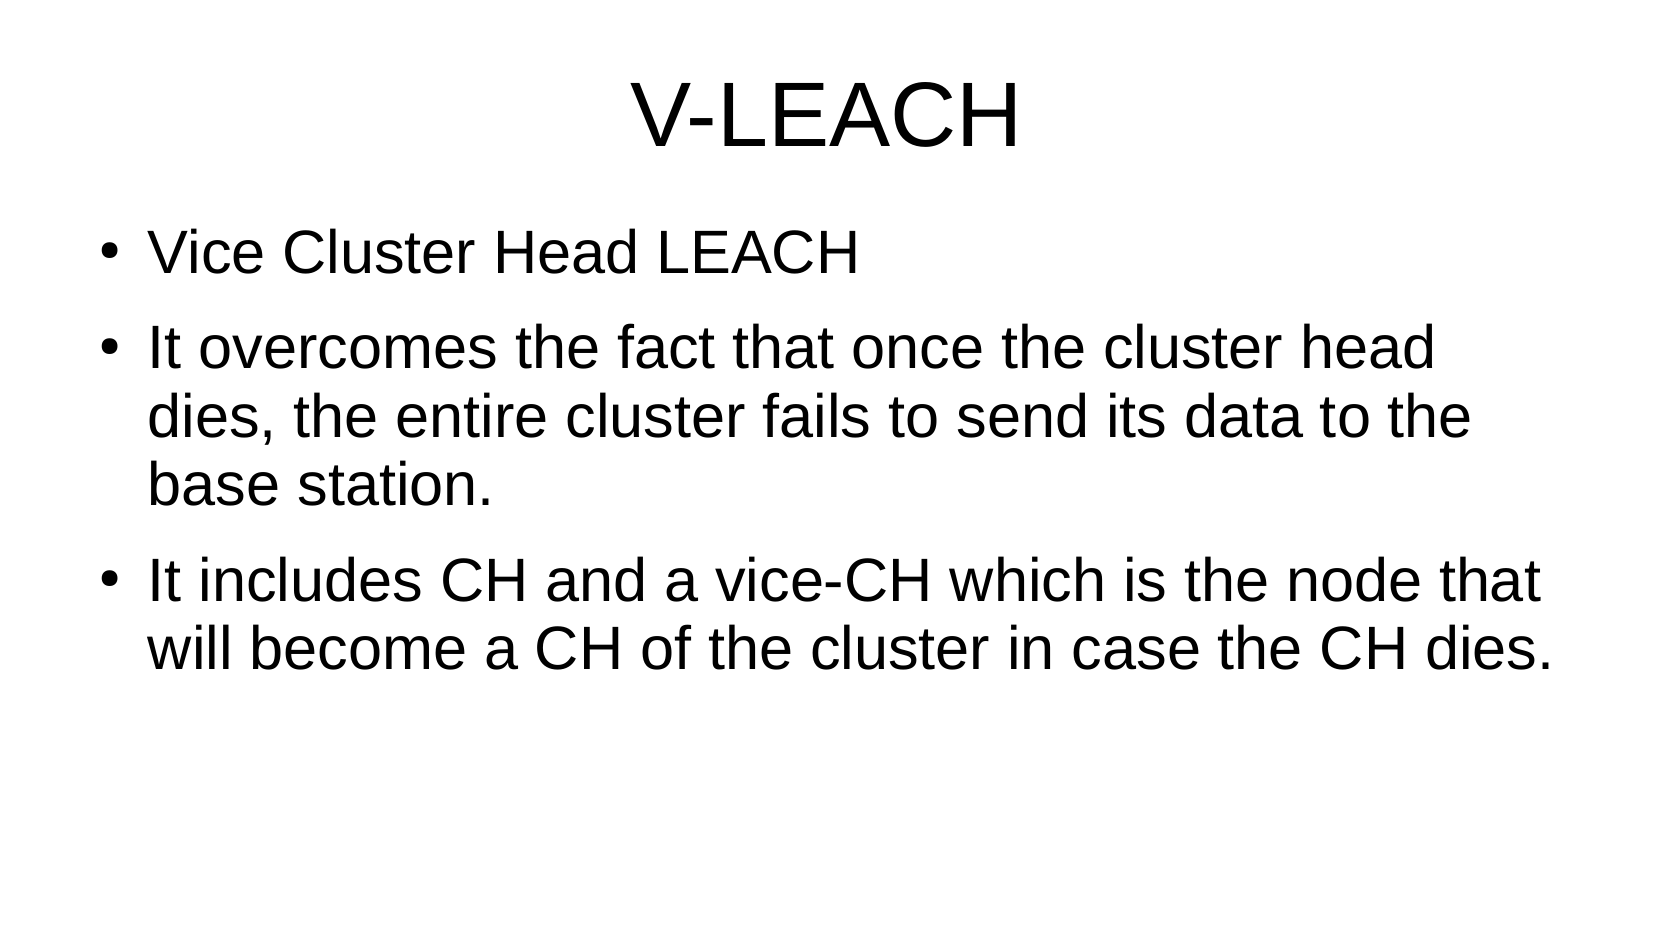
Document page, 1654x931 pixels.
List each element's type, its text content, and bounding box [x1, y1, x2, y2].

list Vice Cluster Head LEACH It overcomes the fact that once the cluster head dies, the entire cluster fails to send its data to the base station. It includes CH and a vice-CH which is the node that will become a CH of the cluster in case the CH dies. [82, 217, 1571, 758]
title V-LEACH [82, 37, 1571, 193]
